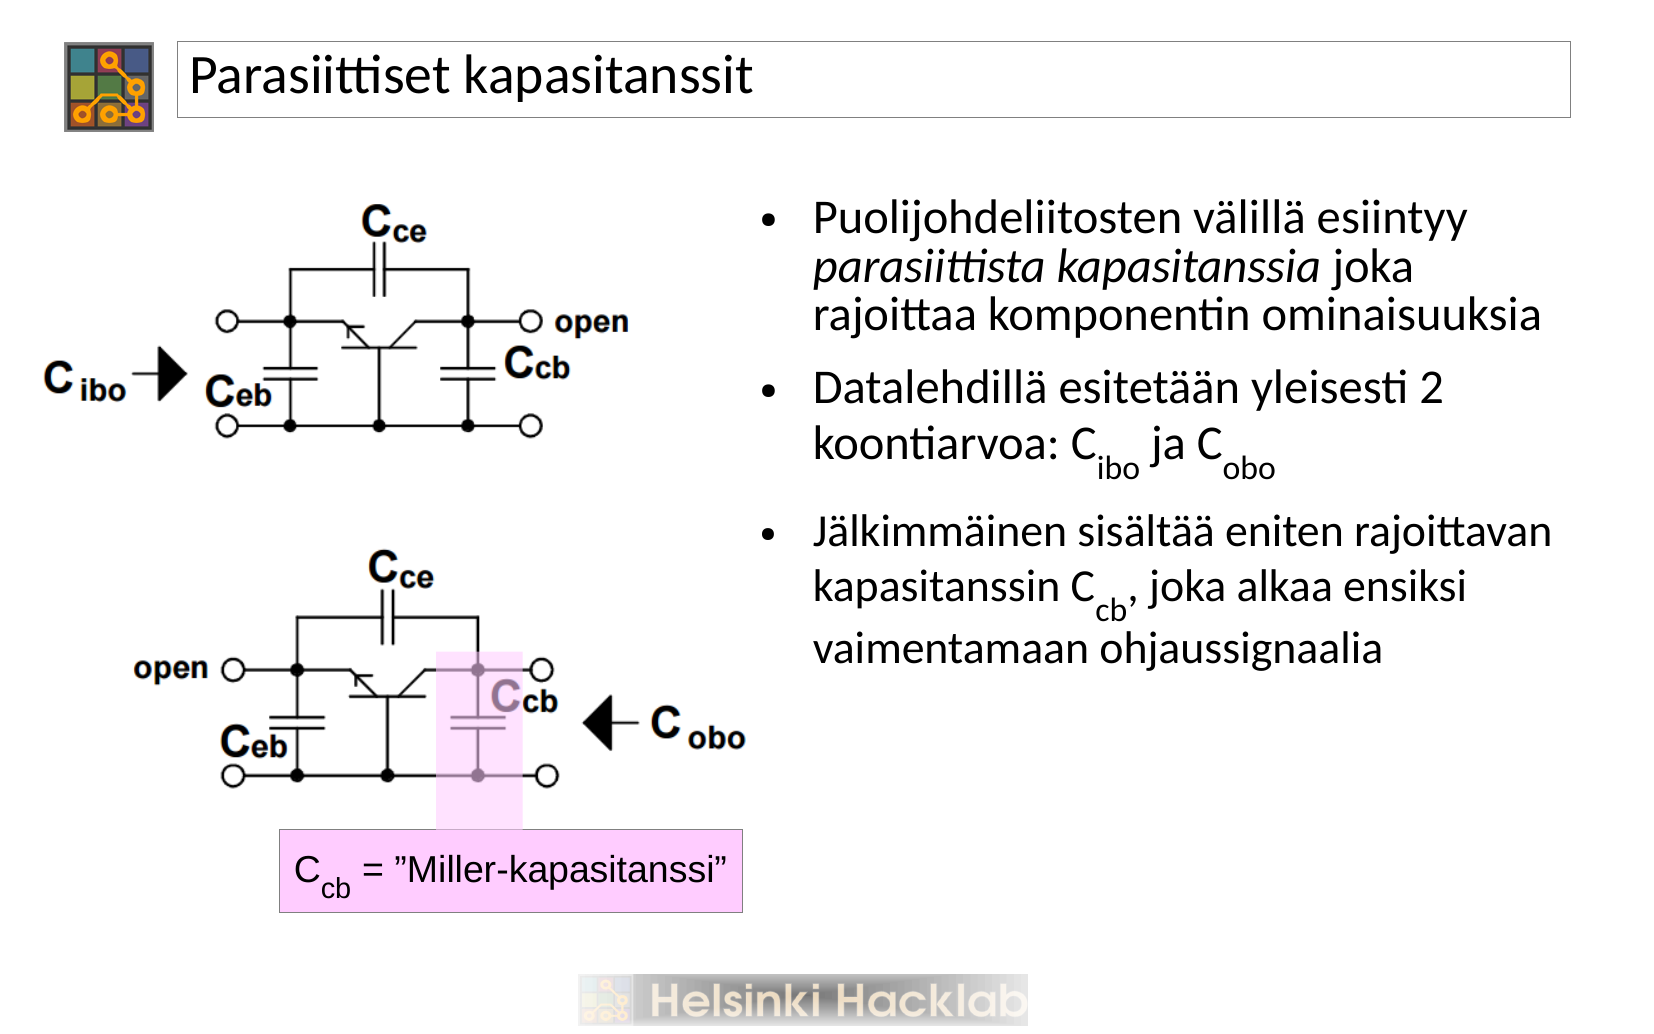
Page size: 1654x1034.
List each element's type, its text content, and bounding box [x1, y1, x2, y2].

text_box Ccb = ”Miller-kapasitanssi” [279, 829, 743, 913]
title Parasiittiset kapasitanssit [177, 41, 1571, 118]
picture [64, 42, 154, 132]
text_box [436, 651, 523, 848]
list Puolijohdeliitosten välillä esiintyy parasiittista kapasitanssia joka rajoittaa komponentin ominaisuuksia Datalehdillä esitetään yleisesti 2 koontiarvoa: Cibo ja Cobo Jälkimmäinen sisältää eniten rajoittavan kapasitanssin Ccb, joka alkaa ensiksi vaimentamaan ohjaussignaalia [742, 196, 1571, 945]
picture [31, 193, 633, 456]
picture [123, 540, 752, 795]
